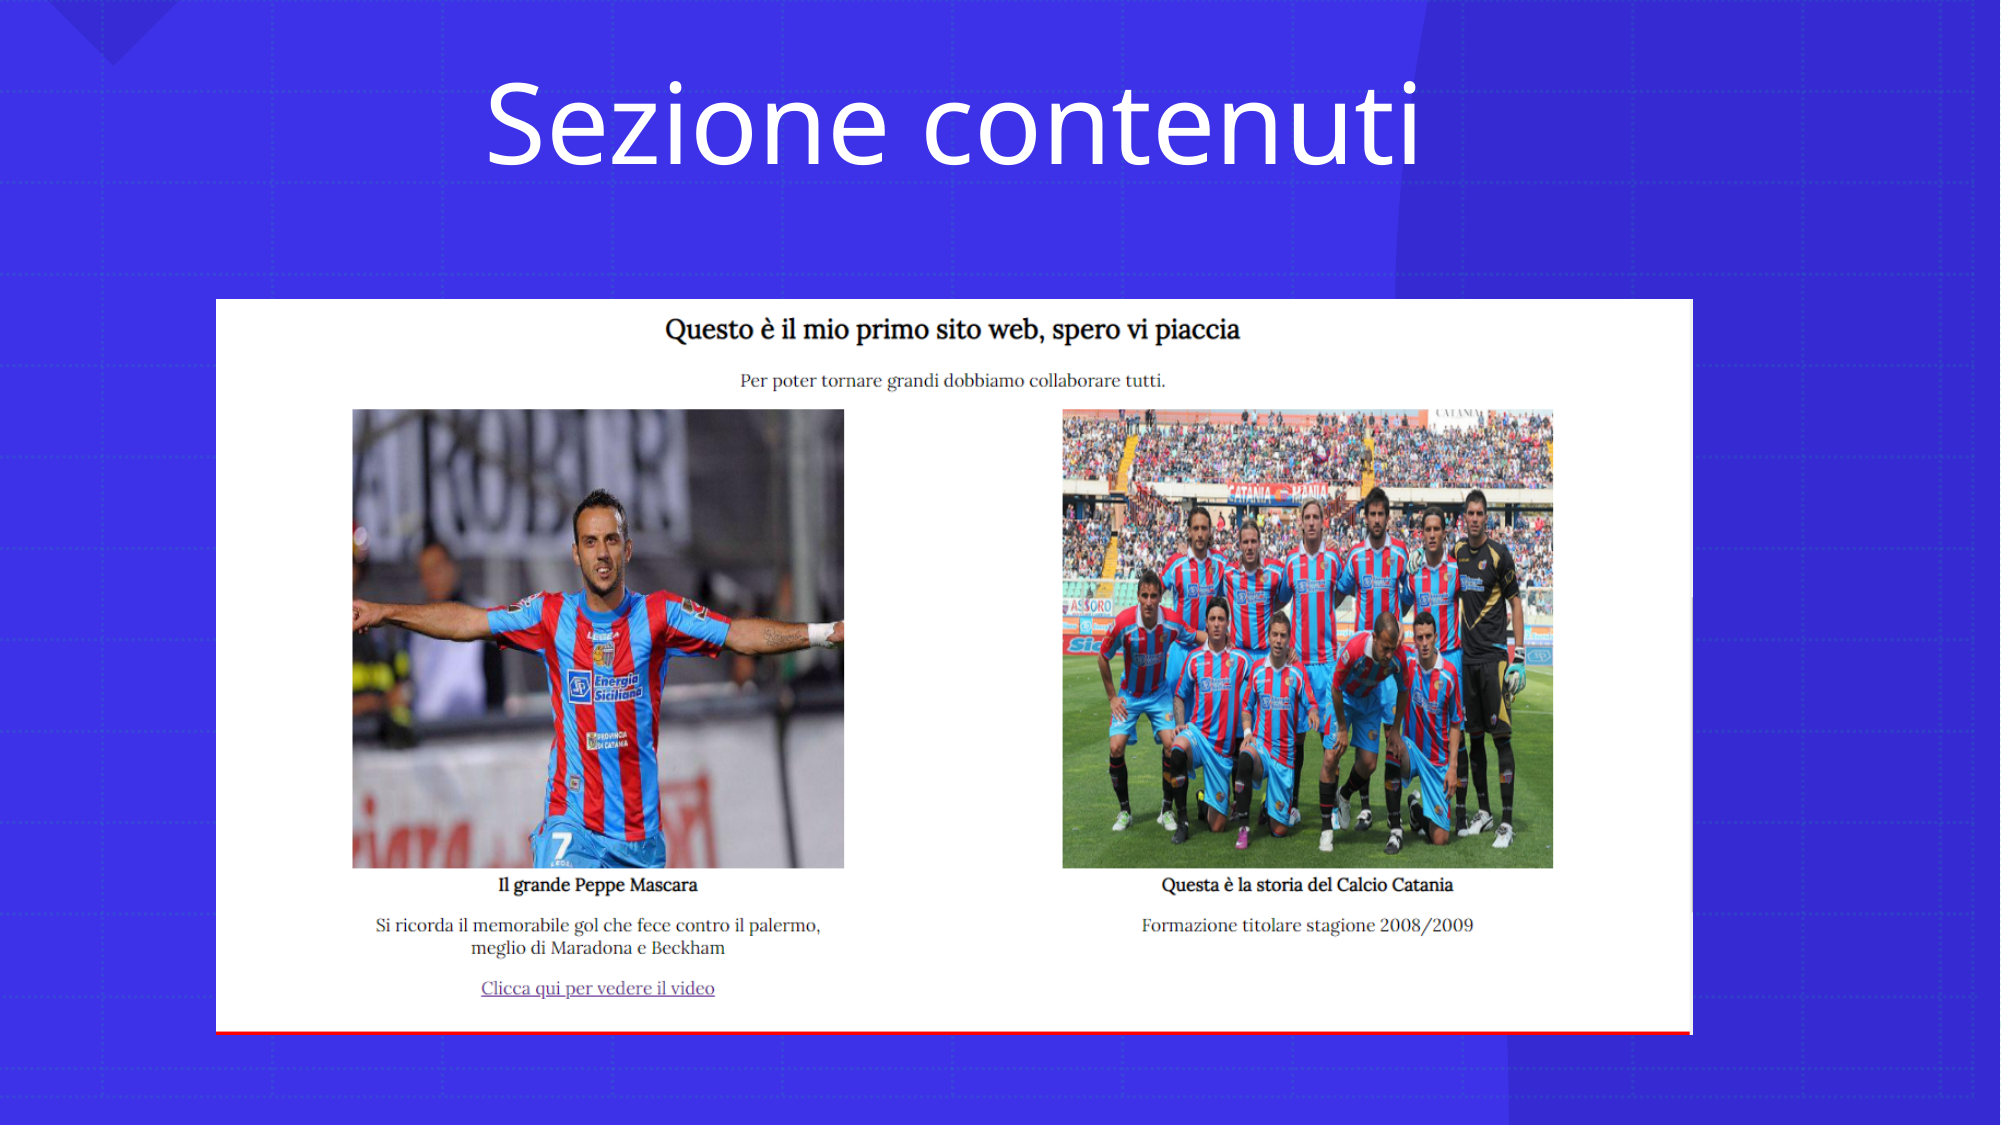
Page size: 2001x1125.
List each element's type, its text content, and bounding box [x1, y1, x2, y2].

title Sezione contenuti [75, 59, 1835, 278]
picture [216, 299, 1693, 1035]
text_box [0, 0, 2000, 1125]
